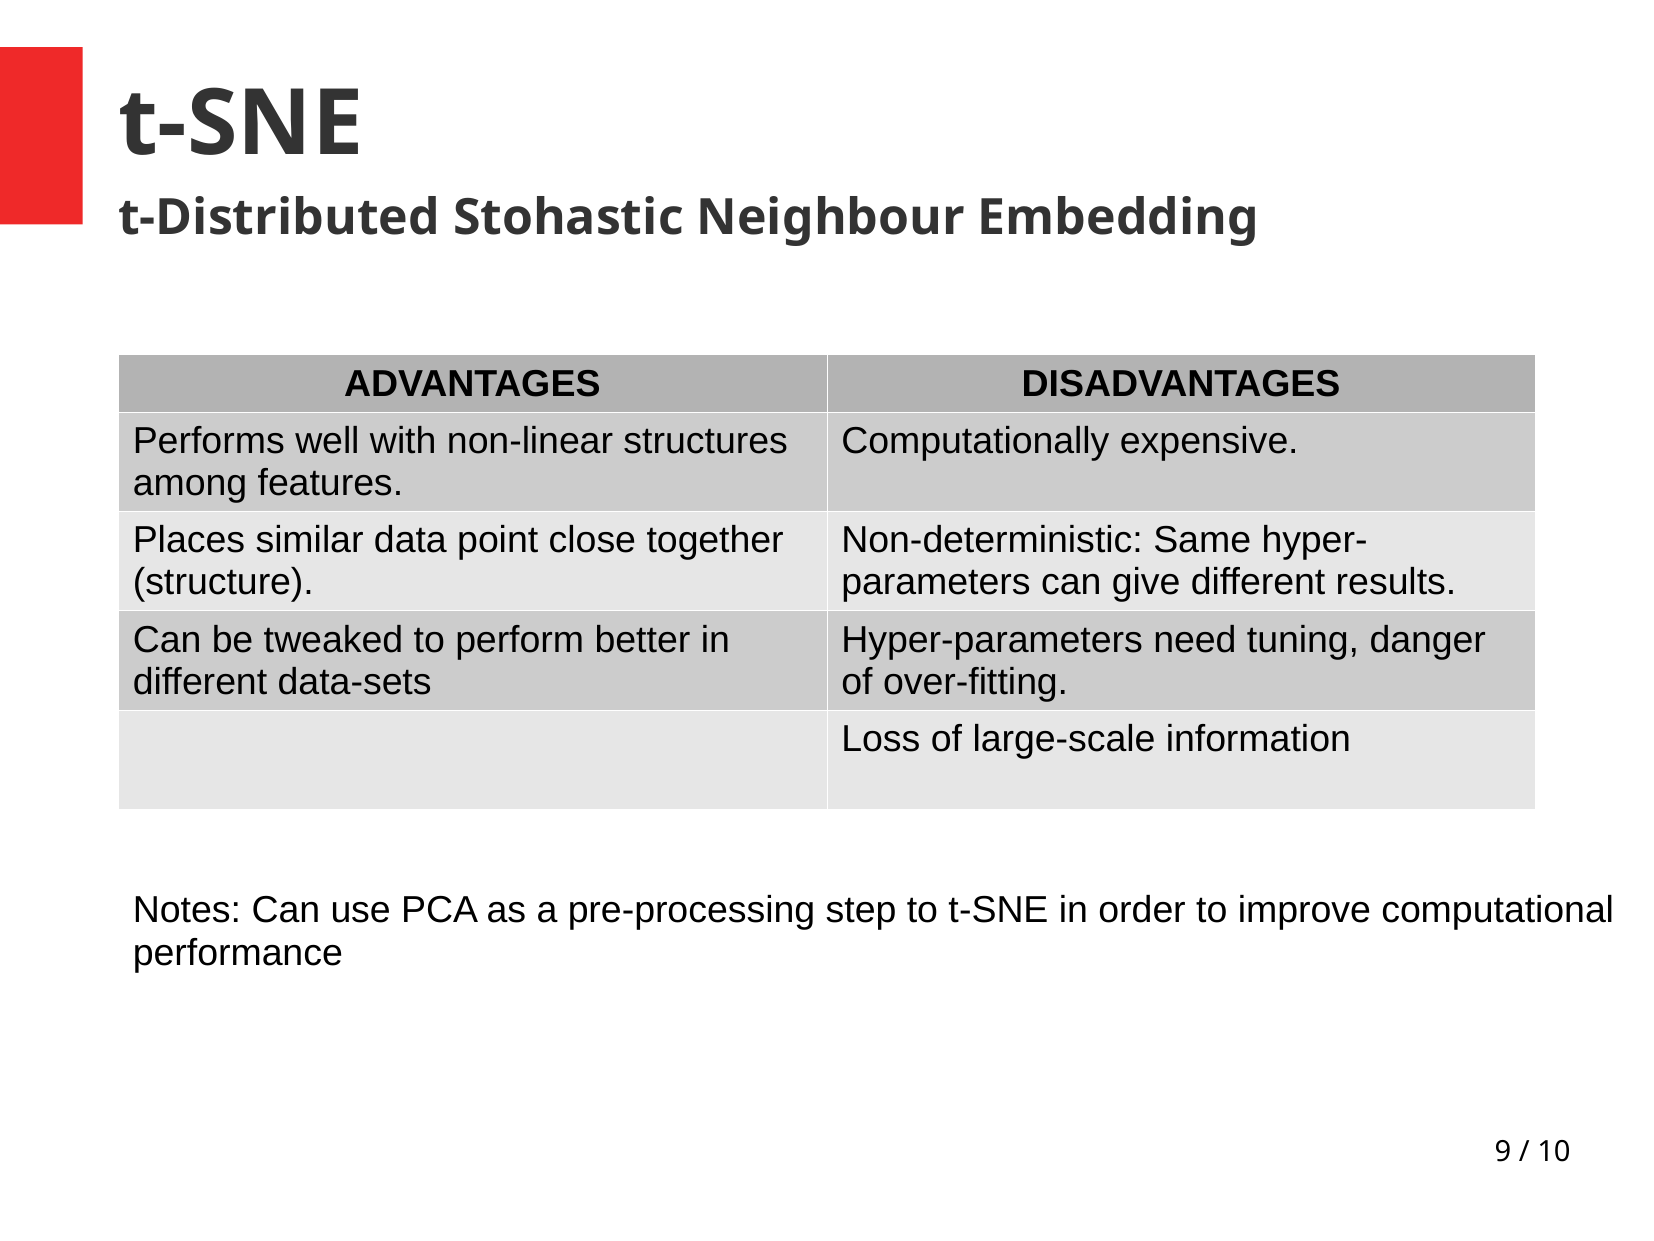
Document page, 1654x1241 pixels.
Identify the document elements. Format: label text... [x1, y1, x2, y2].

table_cell [119, 711, 827, 809]
table_cell Can be tweaked to perform better in different data-sets [119, 611, 827, 710]
text_box Notes: Can use PCA as a pre-processing step to t-SNE in order to improve computational performance [118, 881, 1641, 981]
title t-SNE t-Distributed Stohastic Neighbour Embedding [118, 49, 1571, 257]
table_cell Places similar data point close together (structure). [119, 512, 827, 610]
table_header ADVANTAGES [119, 355, 827, 412]
table_cell Non-deterministic: Same hyper-parameters can give different results. [828, 512, 1535, 610]
table_header DISADVANTAGES [828, 355, 1535, 412]
table_cell Performs well with non-linear structures among features. [119, 413, 827, 511]
table_cell Loss of large-scale information [828, 711, 1535, 809]
table_cell Computationally expensive. [828, 413, 1535, 511]
table_cell Hyper-parameters need tuning, danger of over-fitting. [828, 611, 1535, 710]
